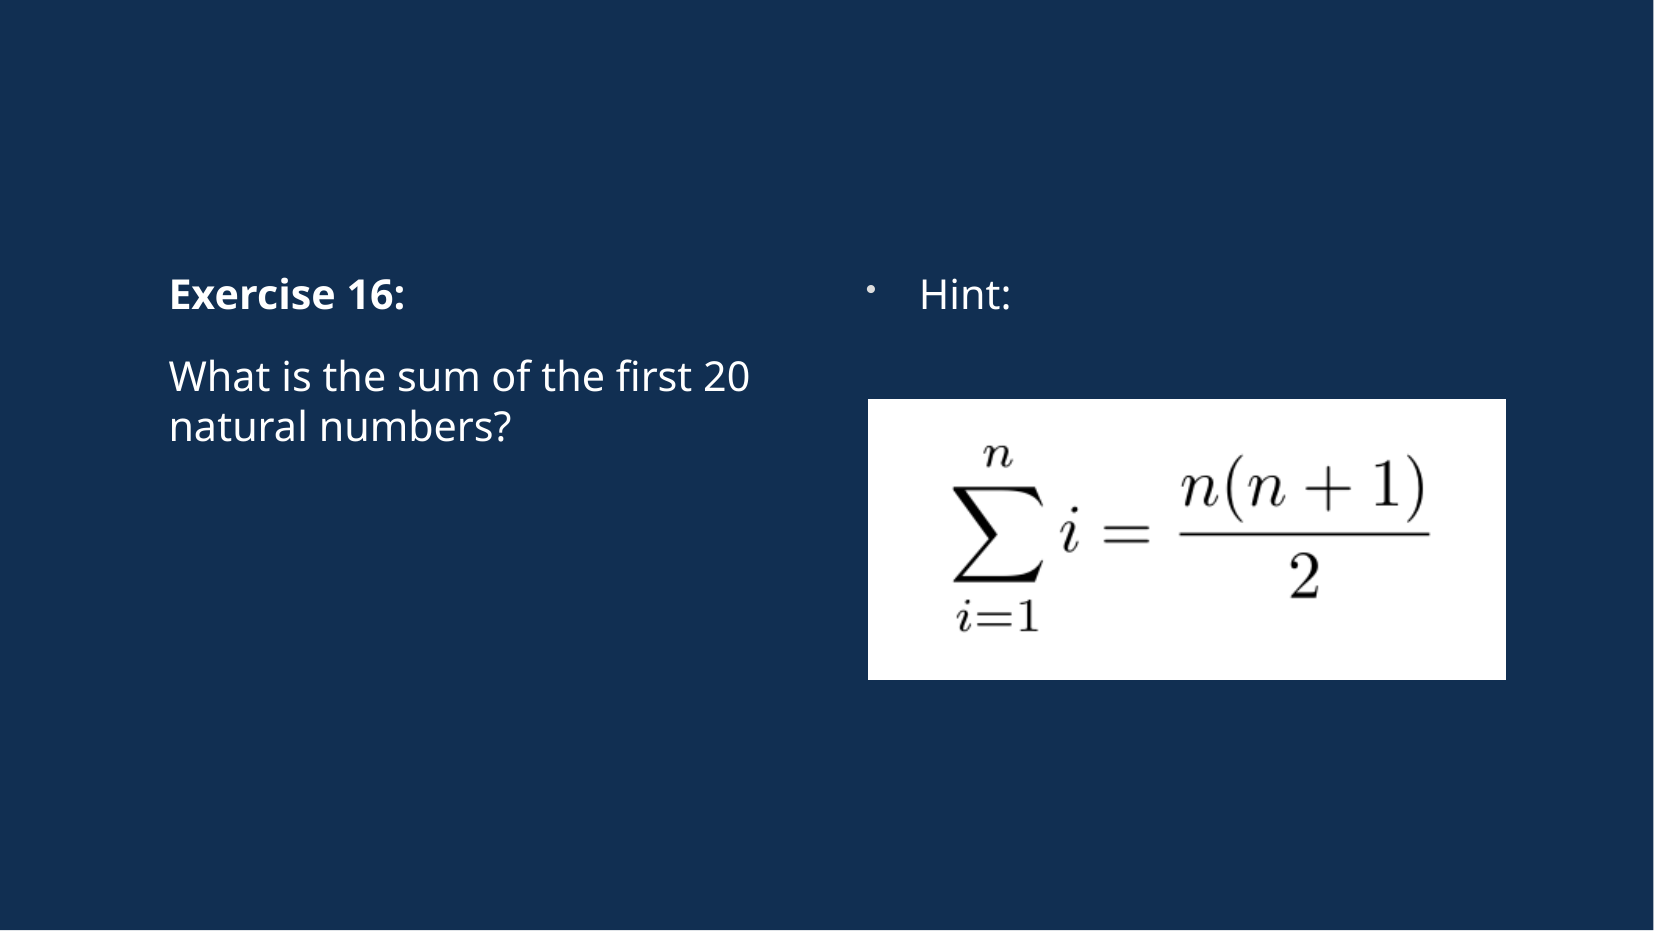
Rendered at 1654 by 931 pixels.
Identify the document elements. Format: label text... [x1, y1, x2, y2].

list Exercise 16: What is the sum of the first 20 natural numbers? [97, 268, 813, 806]
list Hint: [848, 268, 1563, 806]
picture [868, 399, 1506, 680]
